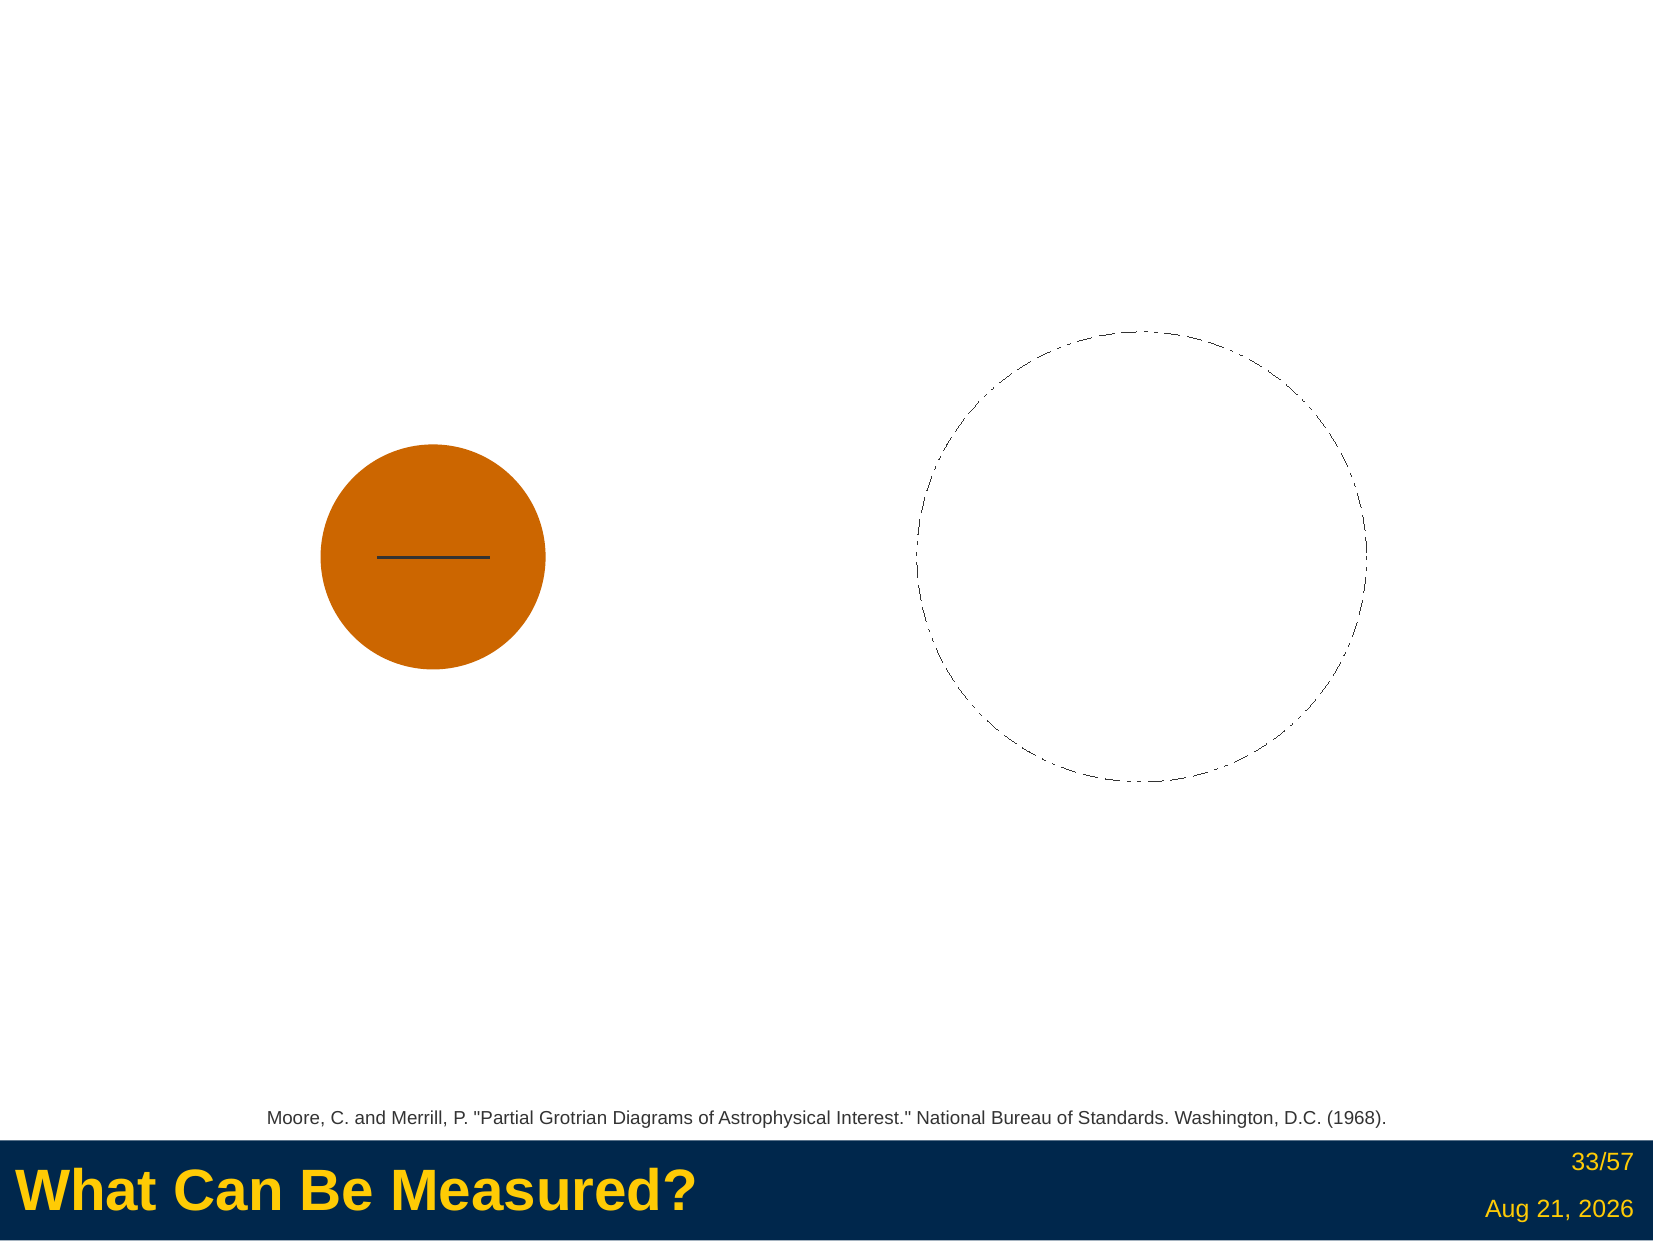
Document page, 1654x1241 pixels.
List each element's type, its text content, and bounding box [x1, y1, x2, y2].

title What Can Be Measured? [14, 1140, 1380, 1241]
text_box [320, 444, 546, 670]
